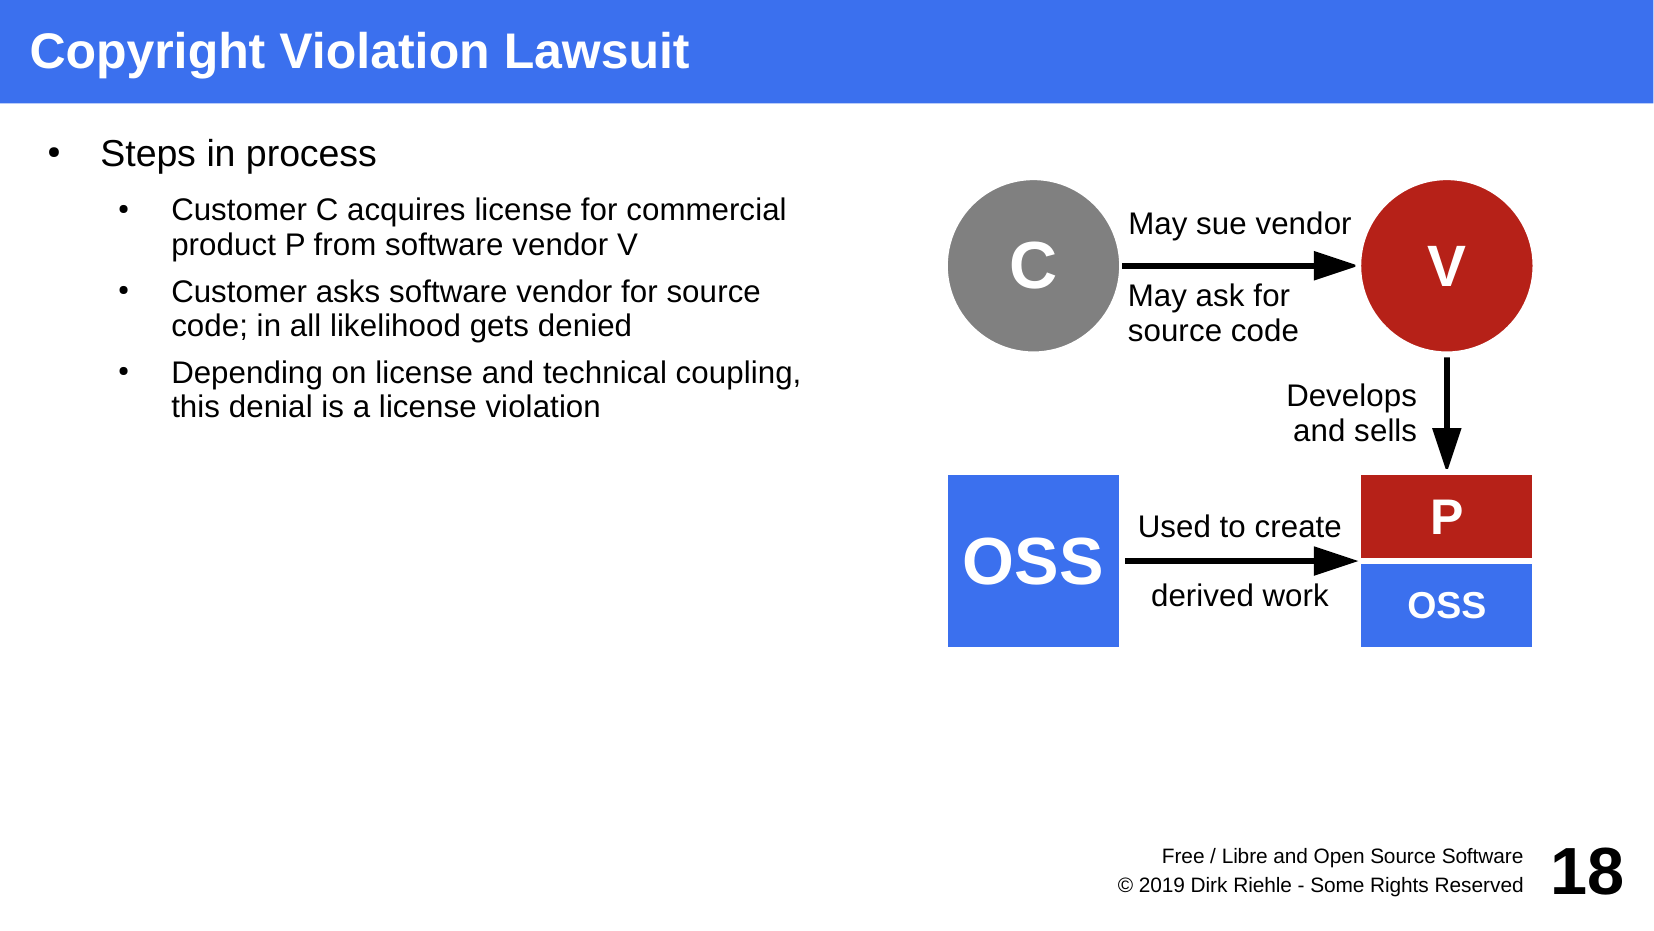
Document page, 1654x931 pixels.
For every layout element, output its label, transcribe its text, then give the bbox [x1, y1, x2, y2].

text_box May ask for source code [1116, 266, 1365, 360]
title Copyright Violation Lawsuit [0, 0, 1654, 104]
text_box P [1358, 472, 1536, 562]
text_box OSS [1358, 562, 1536, 650]
text_box OSS [944, 472, 1123, 650]
text_box Develops and sells [1195, 354, 1447, 473]
text_box C [944, 177, 1123, 355]
list Steps in process Customer C acquires license for commercial product P from software vendor V Customer asks software vendor for source code; in all likelihood gets denied Depending on license and technical coupling, this denial is a license violation [29, 132, 808, 813]
text_box V [1358, 177, 1536, 355]
